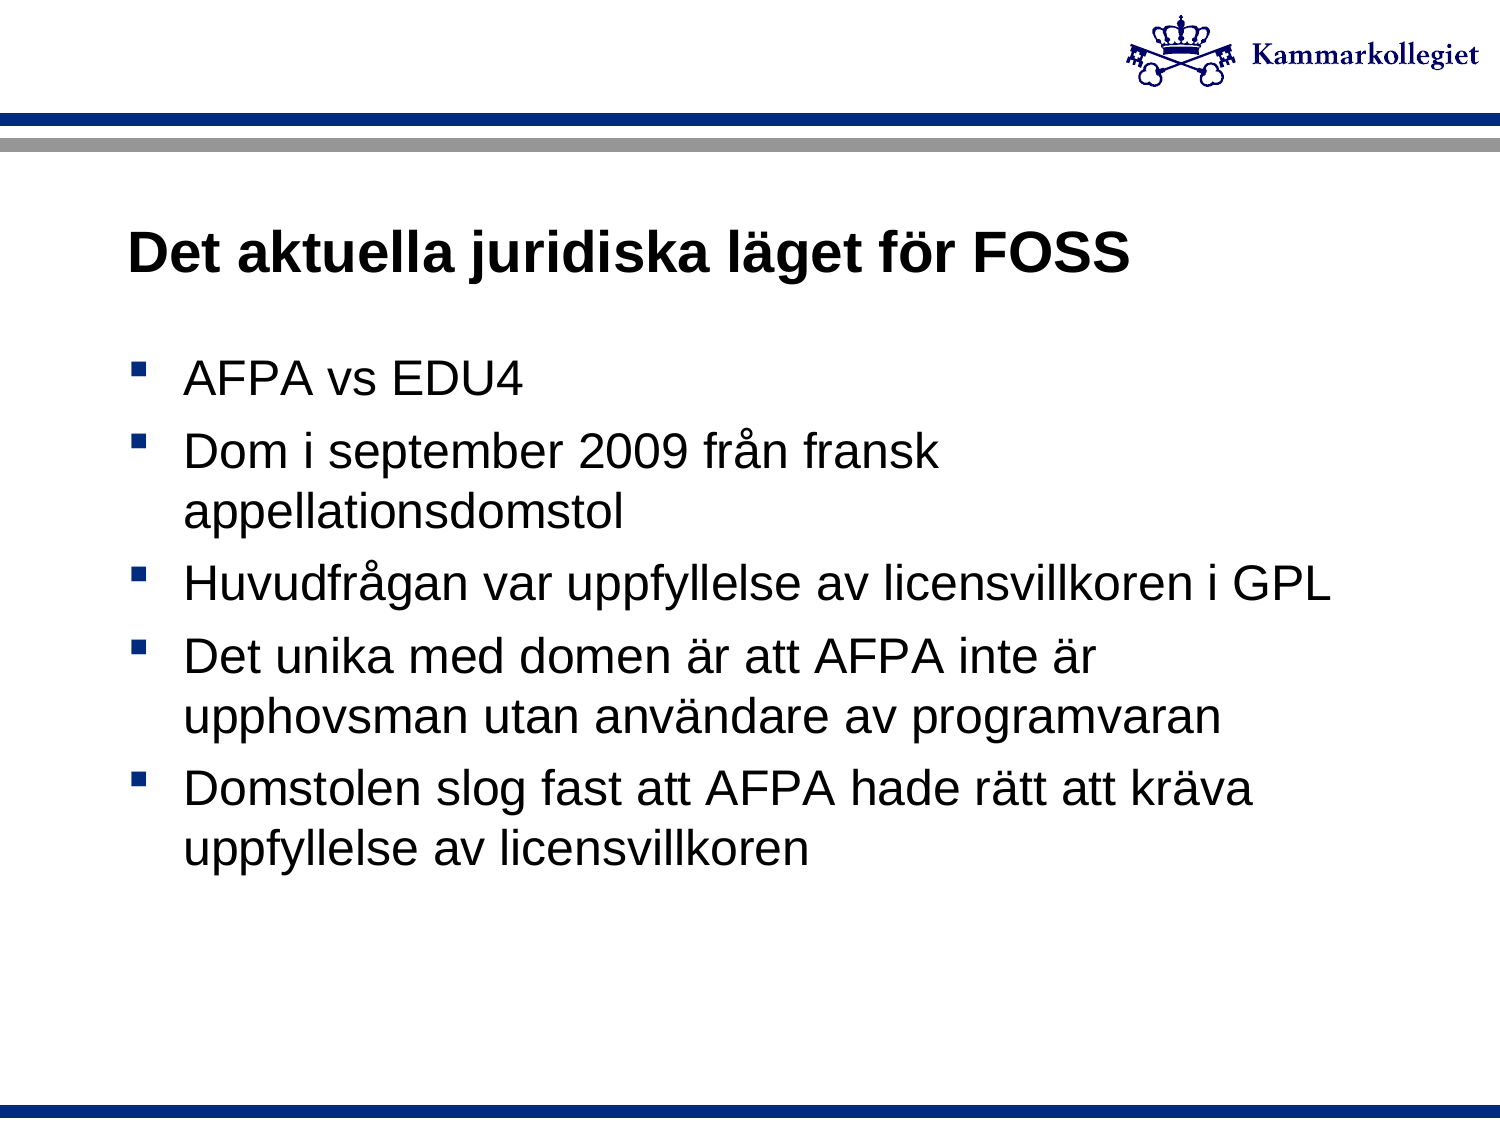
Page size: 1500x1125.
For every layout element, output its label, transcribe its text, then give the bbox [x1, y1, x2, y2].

title Det aktuella juridiska läget för FOSS [112, 172, 1388, 327]
list AFPA vs EDU4 Dom i september 2009 från fransk appellationsdomstol Huvudfrågan var uppfyllelse av licensvillkoren i GPL Det unika med domen är att AFPA inte är upphovsman utan användare av programvaran Domstolen slog fast att AFPA hade rätt att kräva uppfyllelse av licensvillkoren [112, 337, 1388, 1026]
